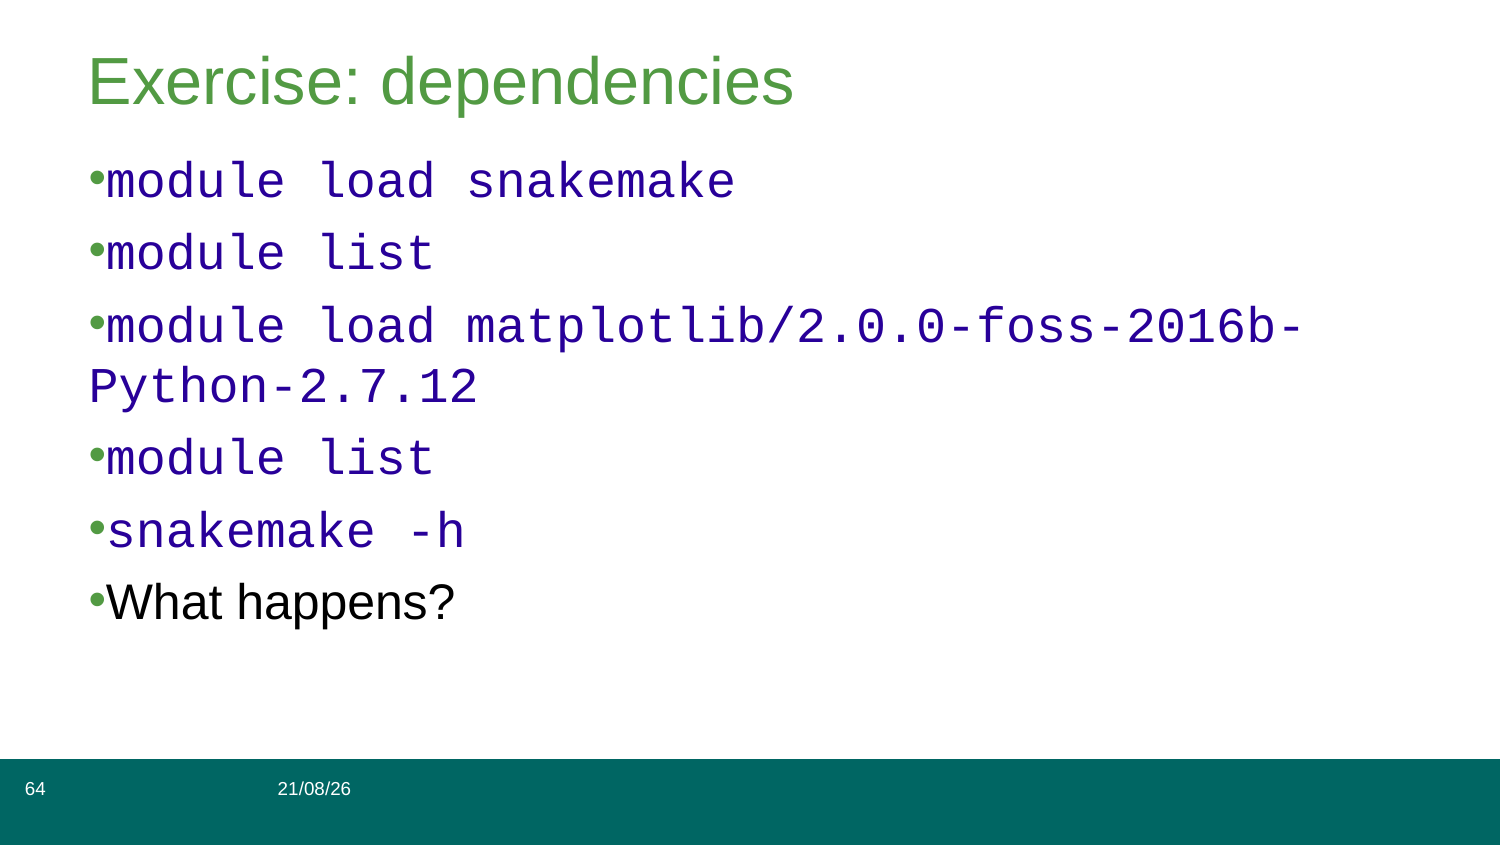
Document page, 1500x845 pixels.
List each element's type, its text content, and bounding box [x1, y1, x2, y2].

text_box 19/03/19 [277, 776, 553, 799]
text_box <number> [24, 776, 76, 799]
title Exercise: dependencies [87, 37, 1426, 132]
list module load snakemake module list module load matplotlib/2.0.0-foss-2016b-Python-2.7.12 module list snakemake -h What happens? [88, 147, 1427, 683]
